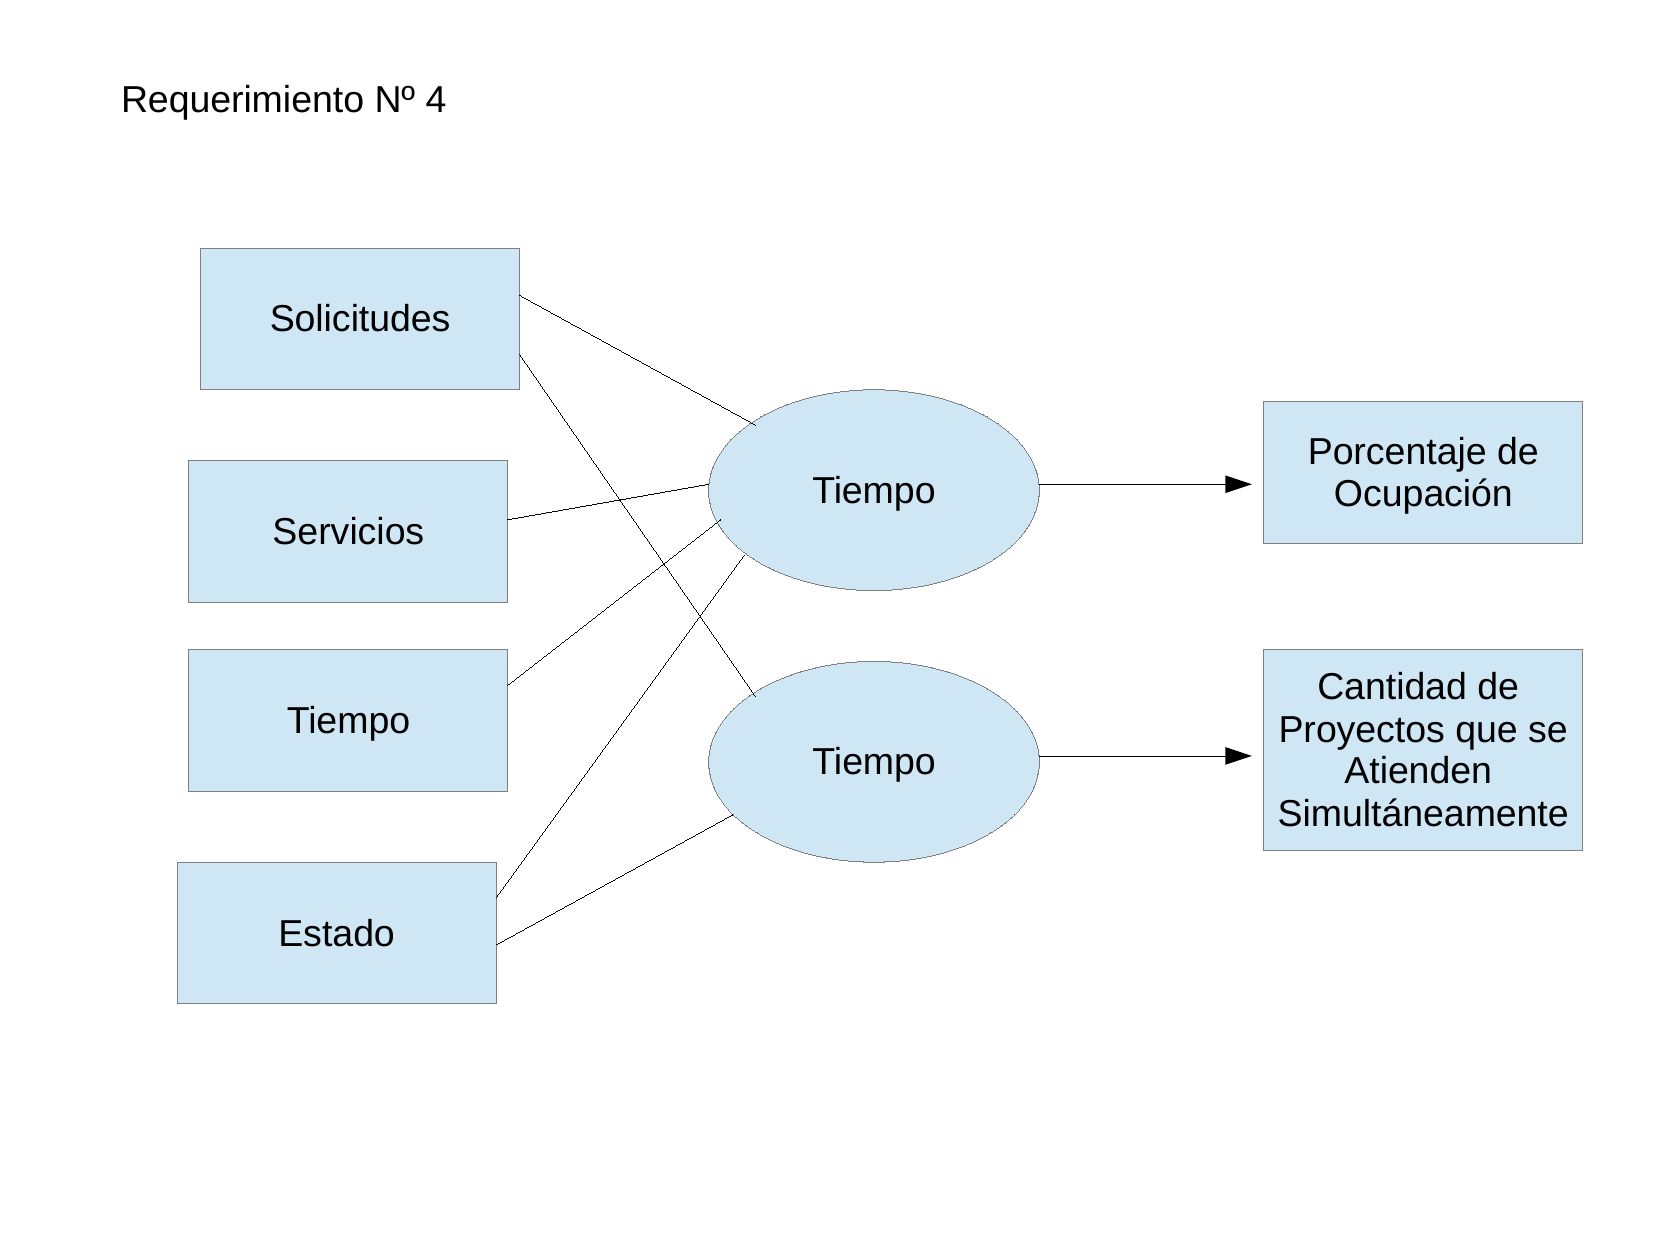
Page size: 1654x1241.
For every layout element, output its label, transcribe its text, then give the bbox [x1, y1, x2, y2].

text_box Tiempo [708, 389, 1040, 591]
text_box Cantidad de Proyectos que se Atienden Simultáneamente [1263, 649, 1583, 851]
text_box Estado [177, 862, 497, 1004]
text_box Servicios [188, 460, 508, 603]
text_box Porcentaje de Ocupación [1263, 401, 1583, 544]
text_box Solicitudes [200, 248, 520, 390]
text_box Tiempo [708, 661, 1040, 863]
text_box Tiempo [188, 649, 508, 792]
text_box Requerimiento Nº 4 [106, 70, 463, 128]
